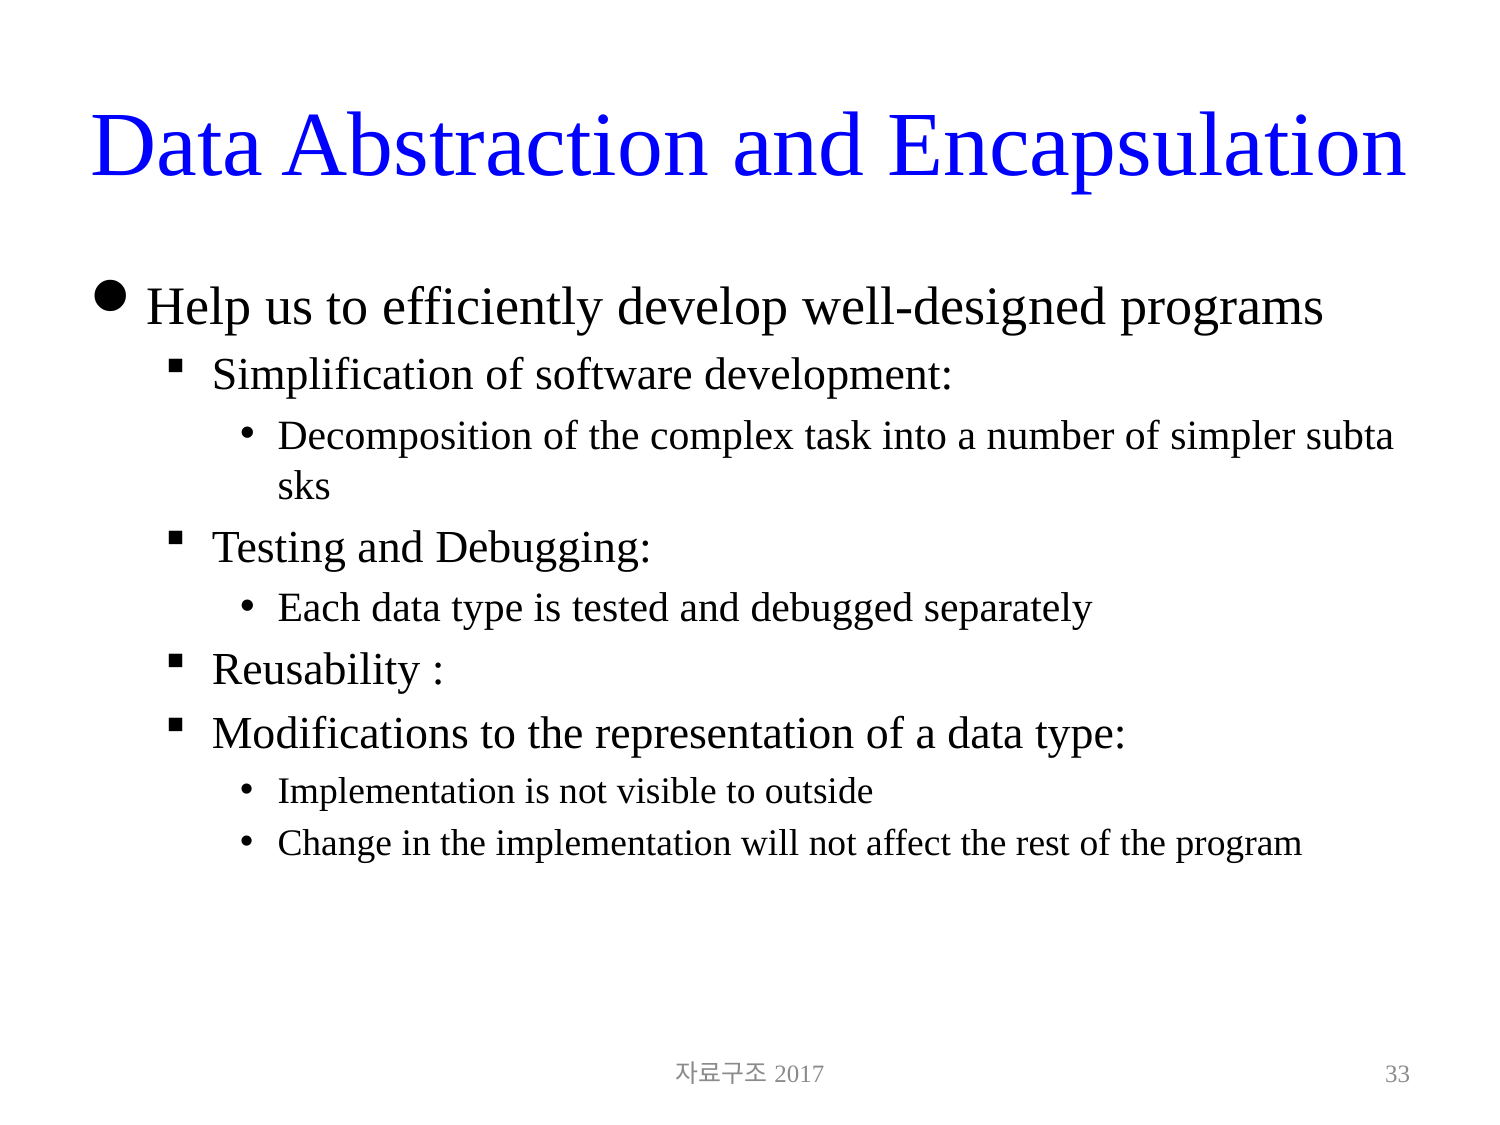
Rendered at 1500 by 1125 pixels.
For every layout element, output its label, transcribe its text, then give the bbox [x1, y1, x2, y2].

slide_number <숫자> [1074, 1042, 1425, 1103]
title Data Abstraction and Encapsulation [75, 45, 1425, 233]
footer 자료구조 2017 [512, 1042, 988, 1103]
list Help us to efficiently develop well-designed programs Simplification of software development: Decomposition of the complex task into a number of simpler subtasks Testing and Debugging: Each data type is tested and debugged separately Reusability : Modifications to the representation of a data type: Implementation is not visible to outside Change in the implementation will not affect the rest of the program [75, 262, 1425, 1005]
